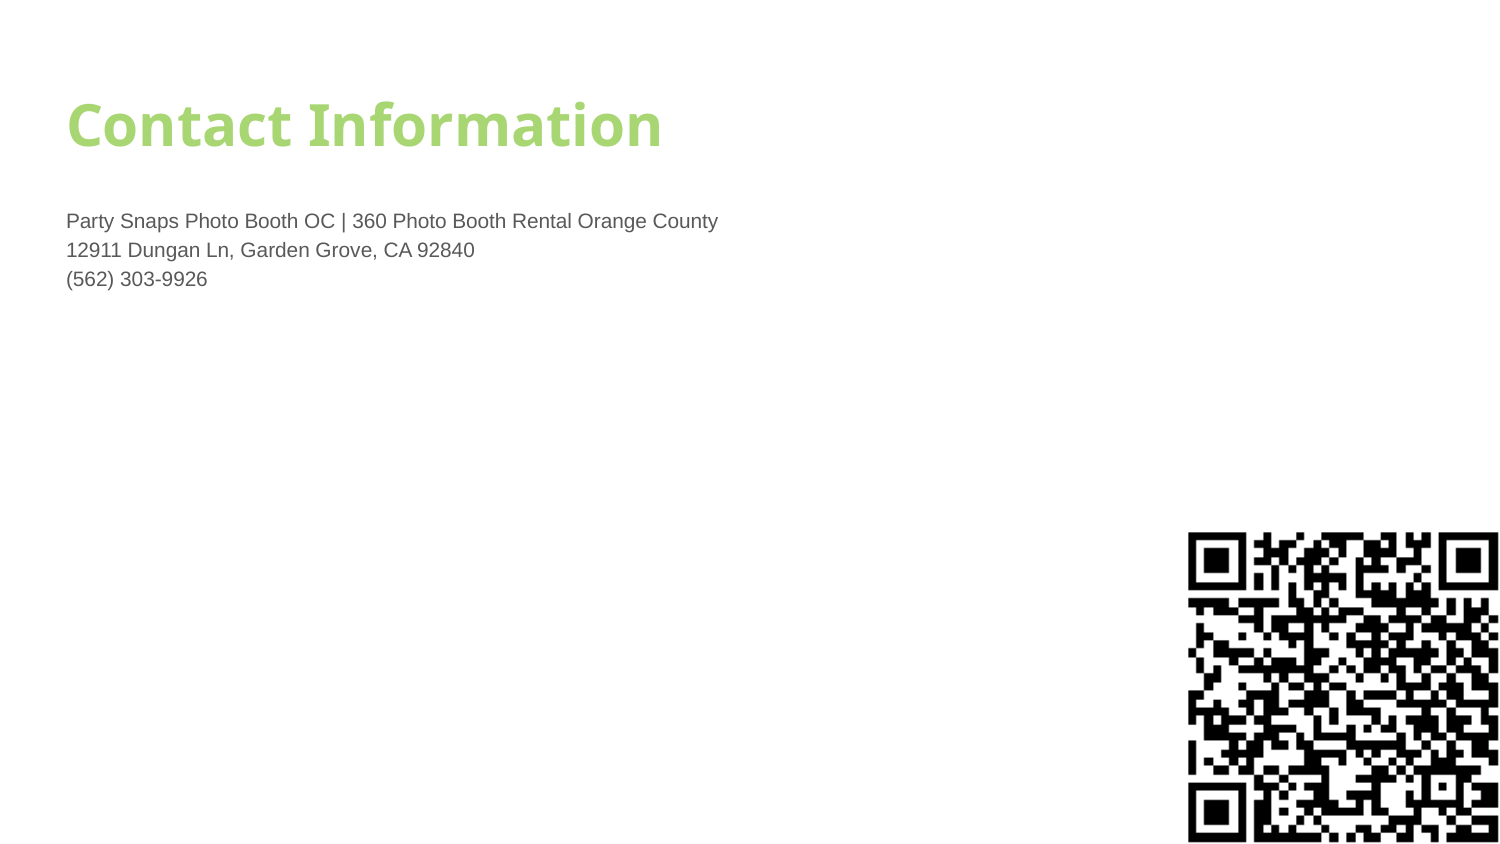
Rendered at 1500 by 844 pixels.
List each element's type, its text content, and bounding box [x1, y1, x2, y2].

list Party Snaps Photo Booth OC | 360 Photo Booth Rental Orange County 12911 Dungan Ln, Garden Grove, CA 92840 (562) 303-9926 [51, 189, 1449, 750]
title Contact Information [51, 72, 1449, 167]
picture [1187, 531, 1500, 844]
